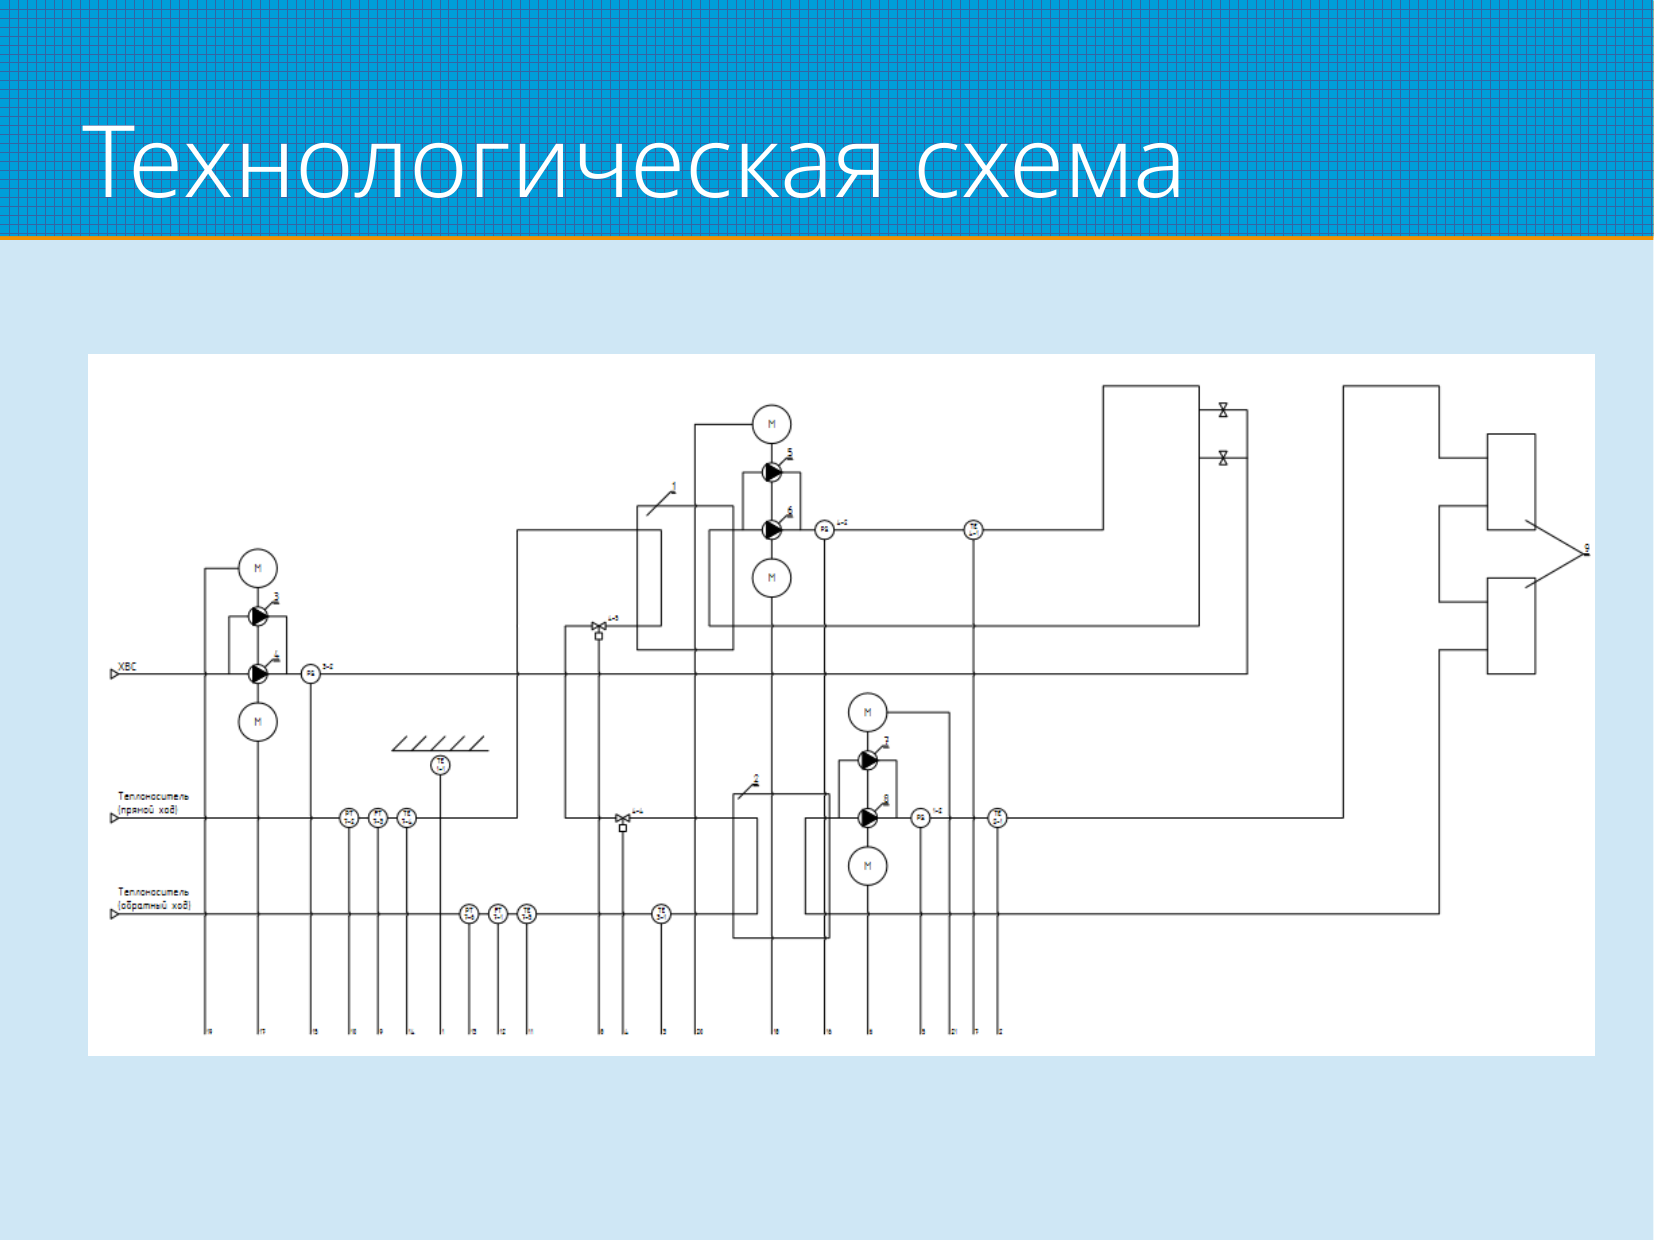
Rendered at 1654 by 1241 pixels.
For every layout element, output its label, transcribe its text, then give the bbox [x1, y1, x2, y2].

title Технологическая схема [82, 19, 1571, 227]
picture [88, 354, 1595, 1057]
